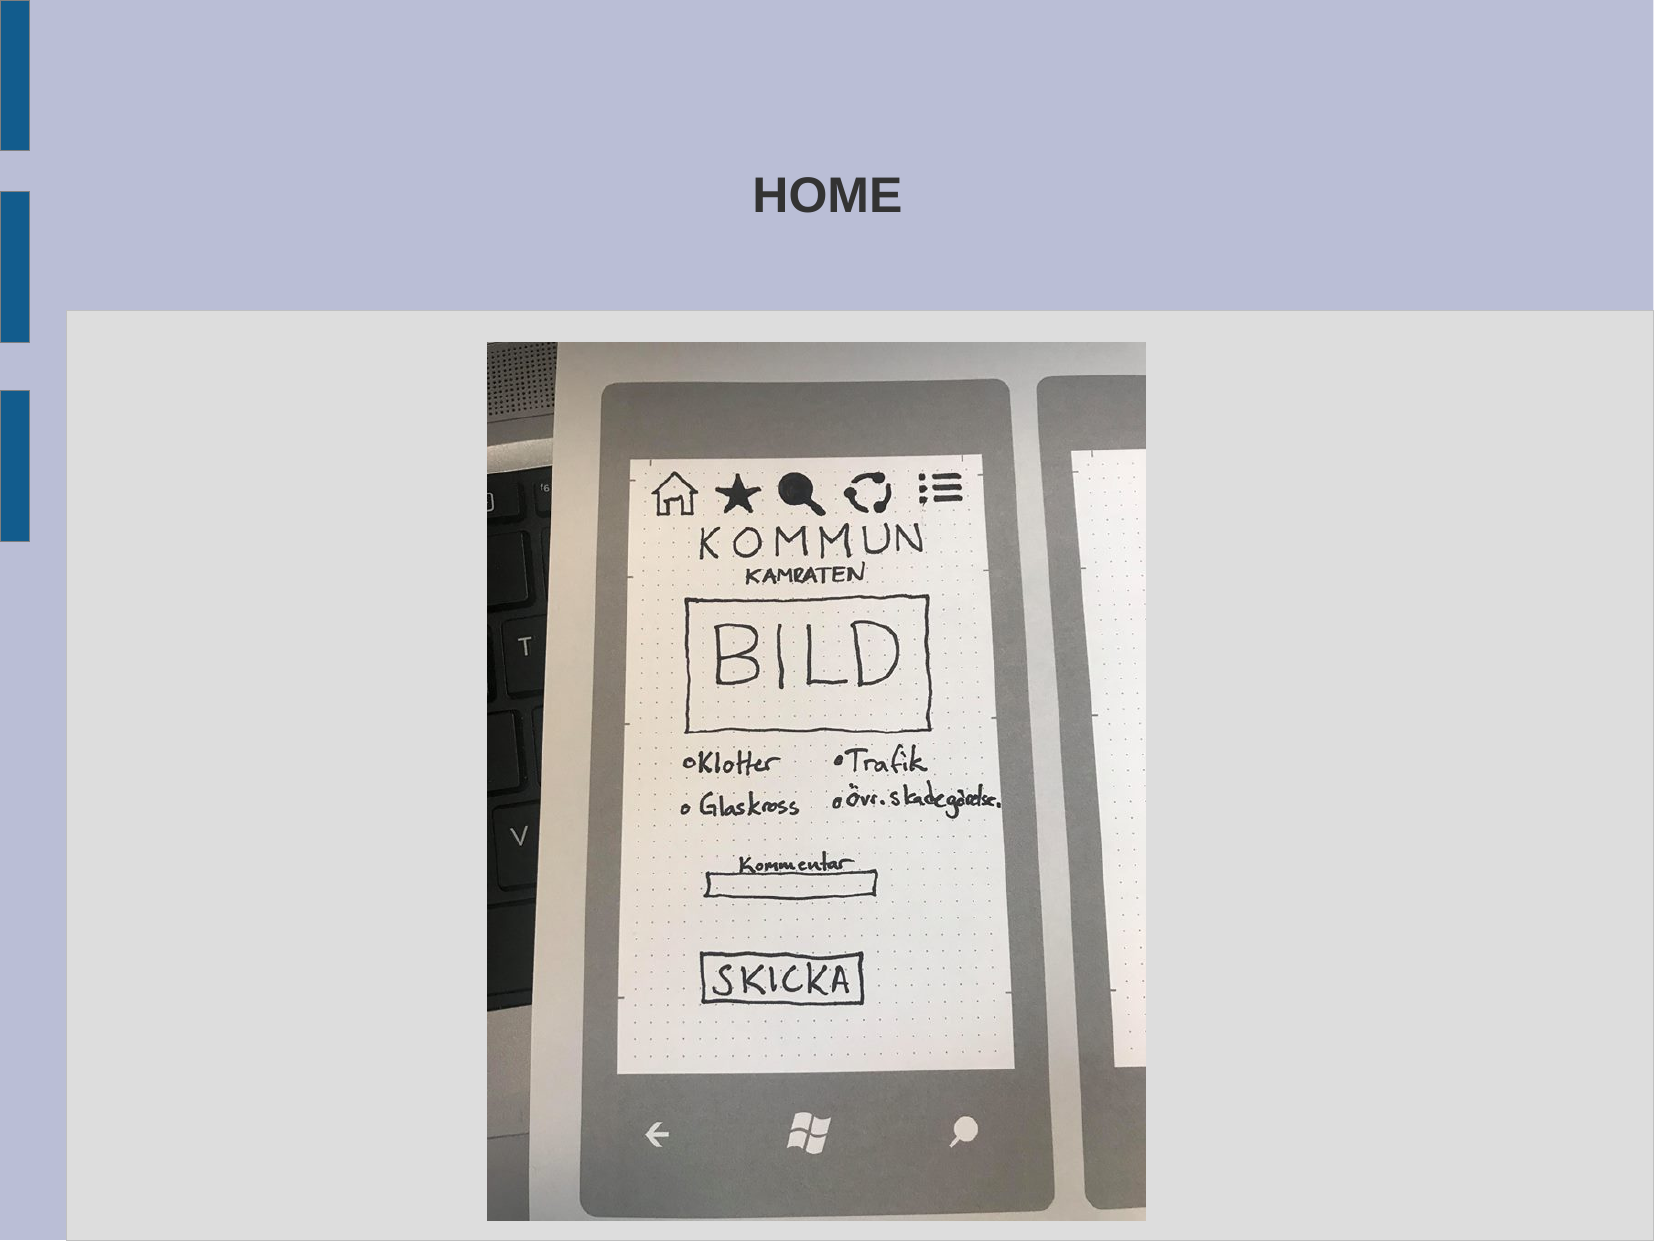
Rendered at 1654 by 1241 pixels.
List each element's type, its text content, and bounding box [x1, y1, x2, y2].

picture [487, 342, 1146, 1221]
title HOME [121, 91, 1534, 299]
